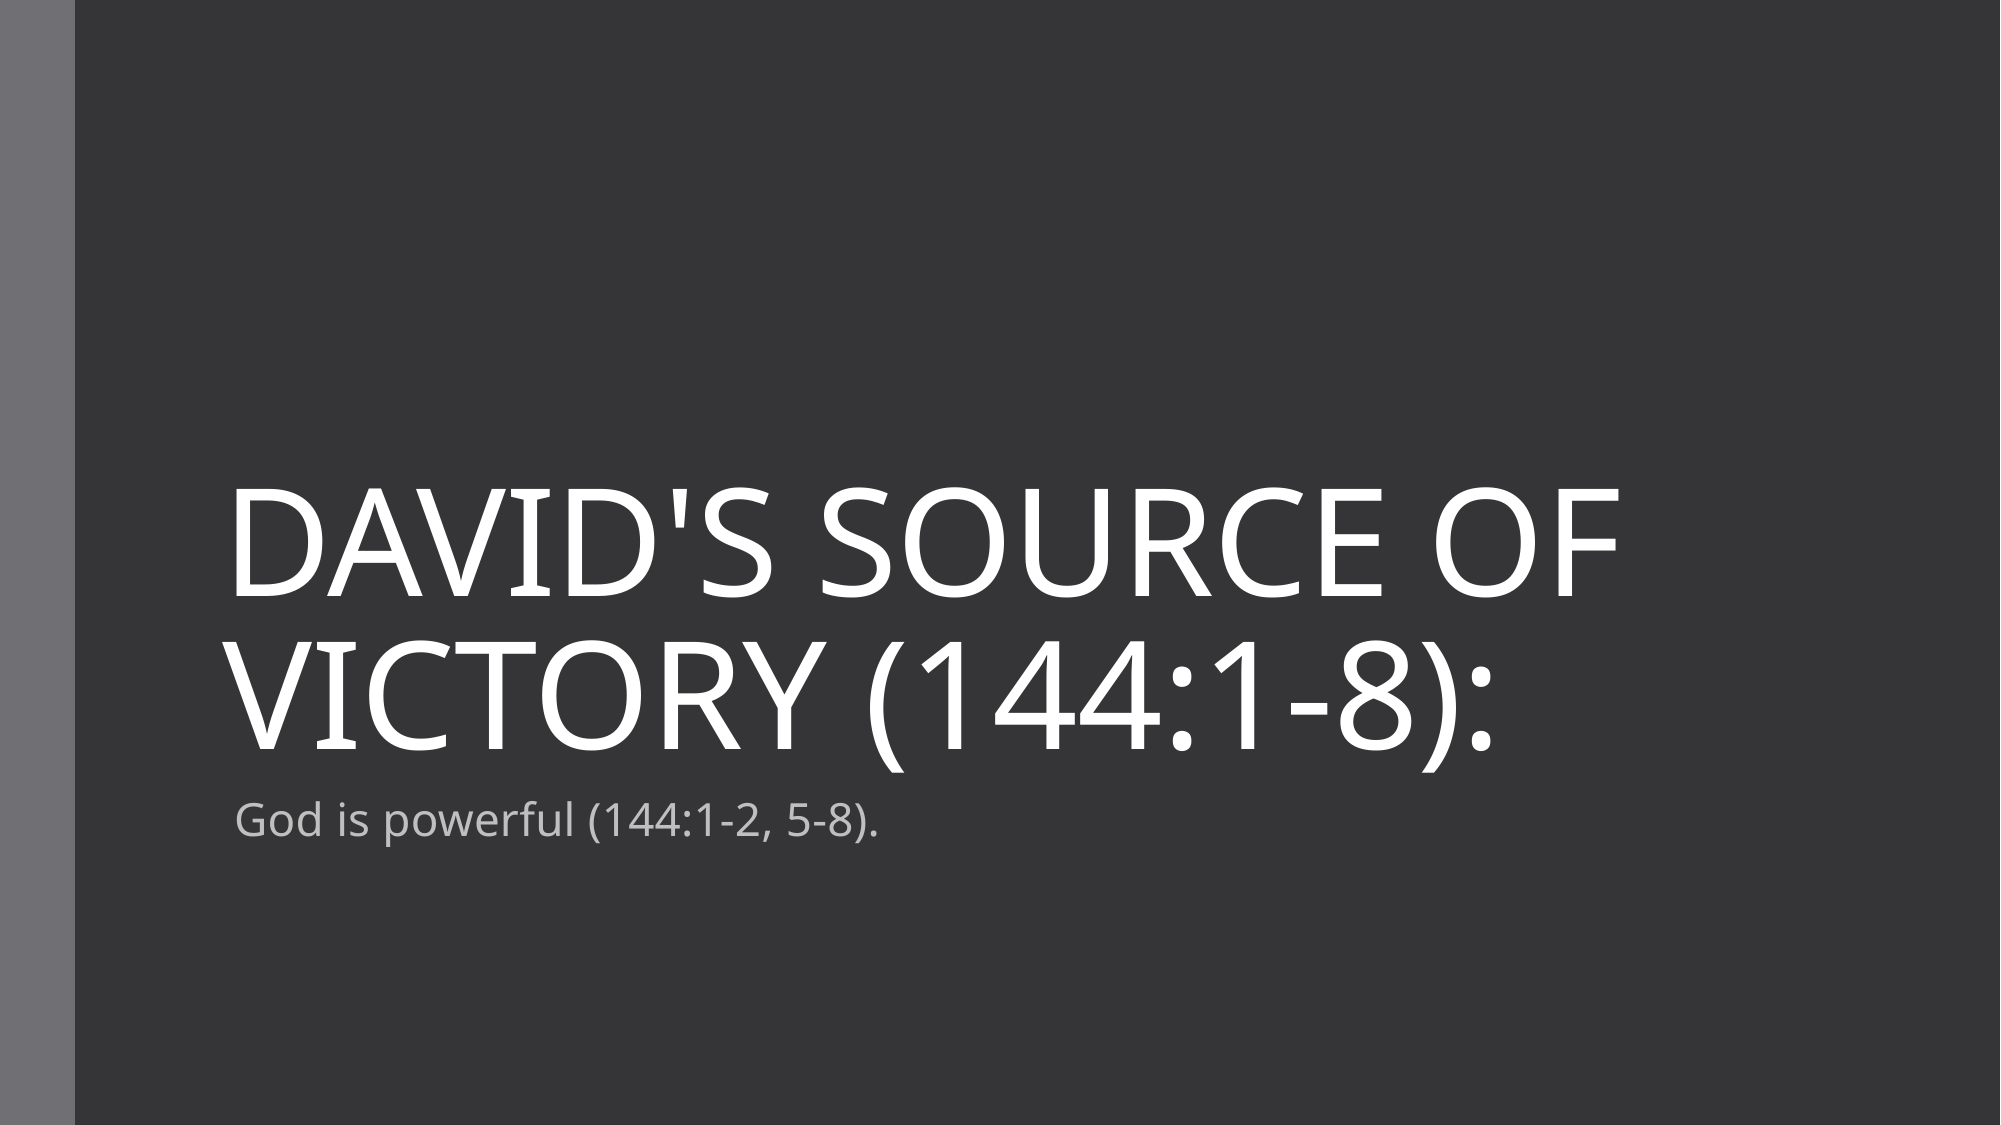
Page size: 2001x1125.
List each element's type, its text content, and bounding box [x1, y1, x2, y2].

subtitle God is powerful (144:1-2, 5-8). [206, 787, 1752, 1066]
title DAVID'S SOURCE OF VICTORY (144:1-8): [206, 124, 1752, 787]
